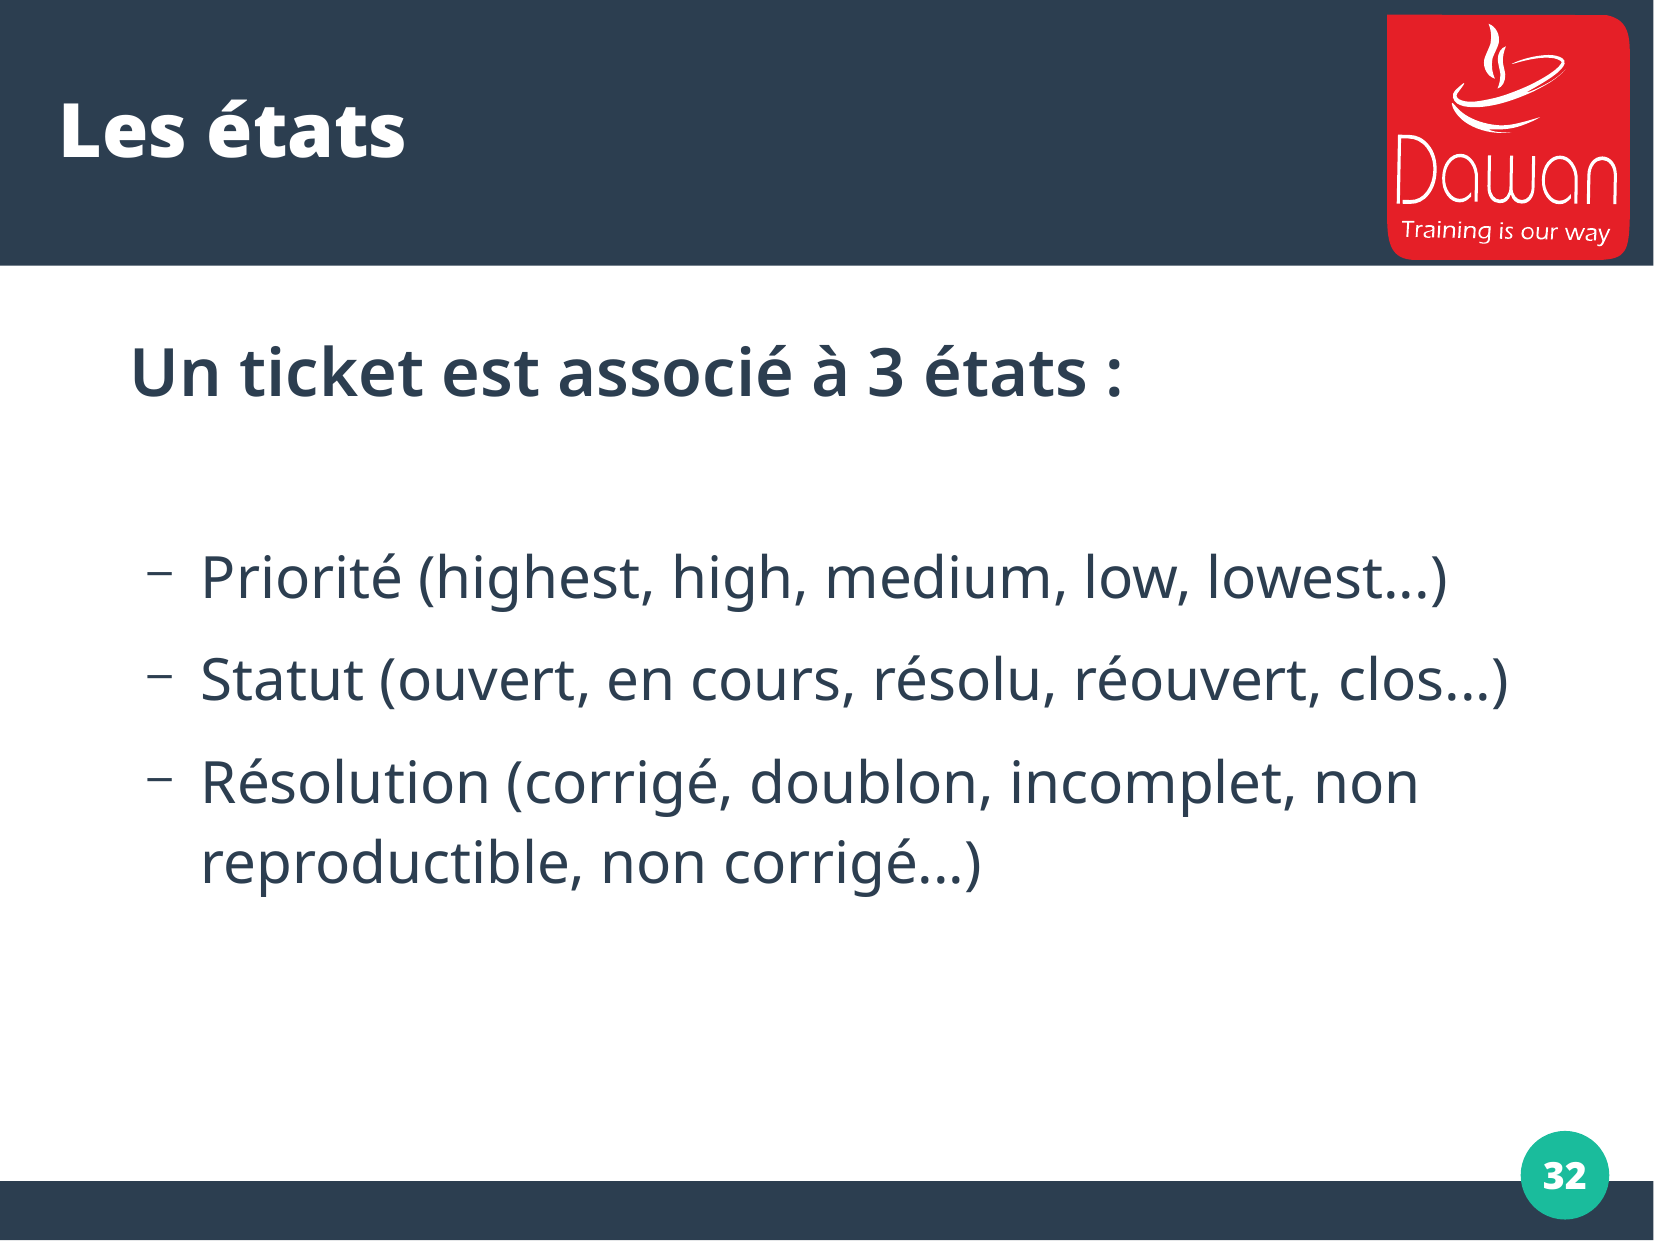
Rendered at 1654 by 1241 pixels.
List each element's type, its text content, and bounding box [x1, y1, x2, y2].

title Les états [59, 49, 1387, 207]
picture [1387, 14, 1630, 260]
list Un ticket est associé à 3 états : Priorité (highest, high, medium, low, lowest...) Statut (ouvert, en cours, résolu, réouvert, clos...) Résolution (corrigé, doublon, incomplet, non reproductible, non corrigé...) [59, 324, 1595, 1152]
